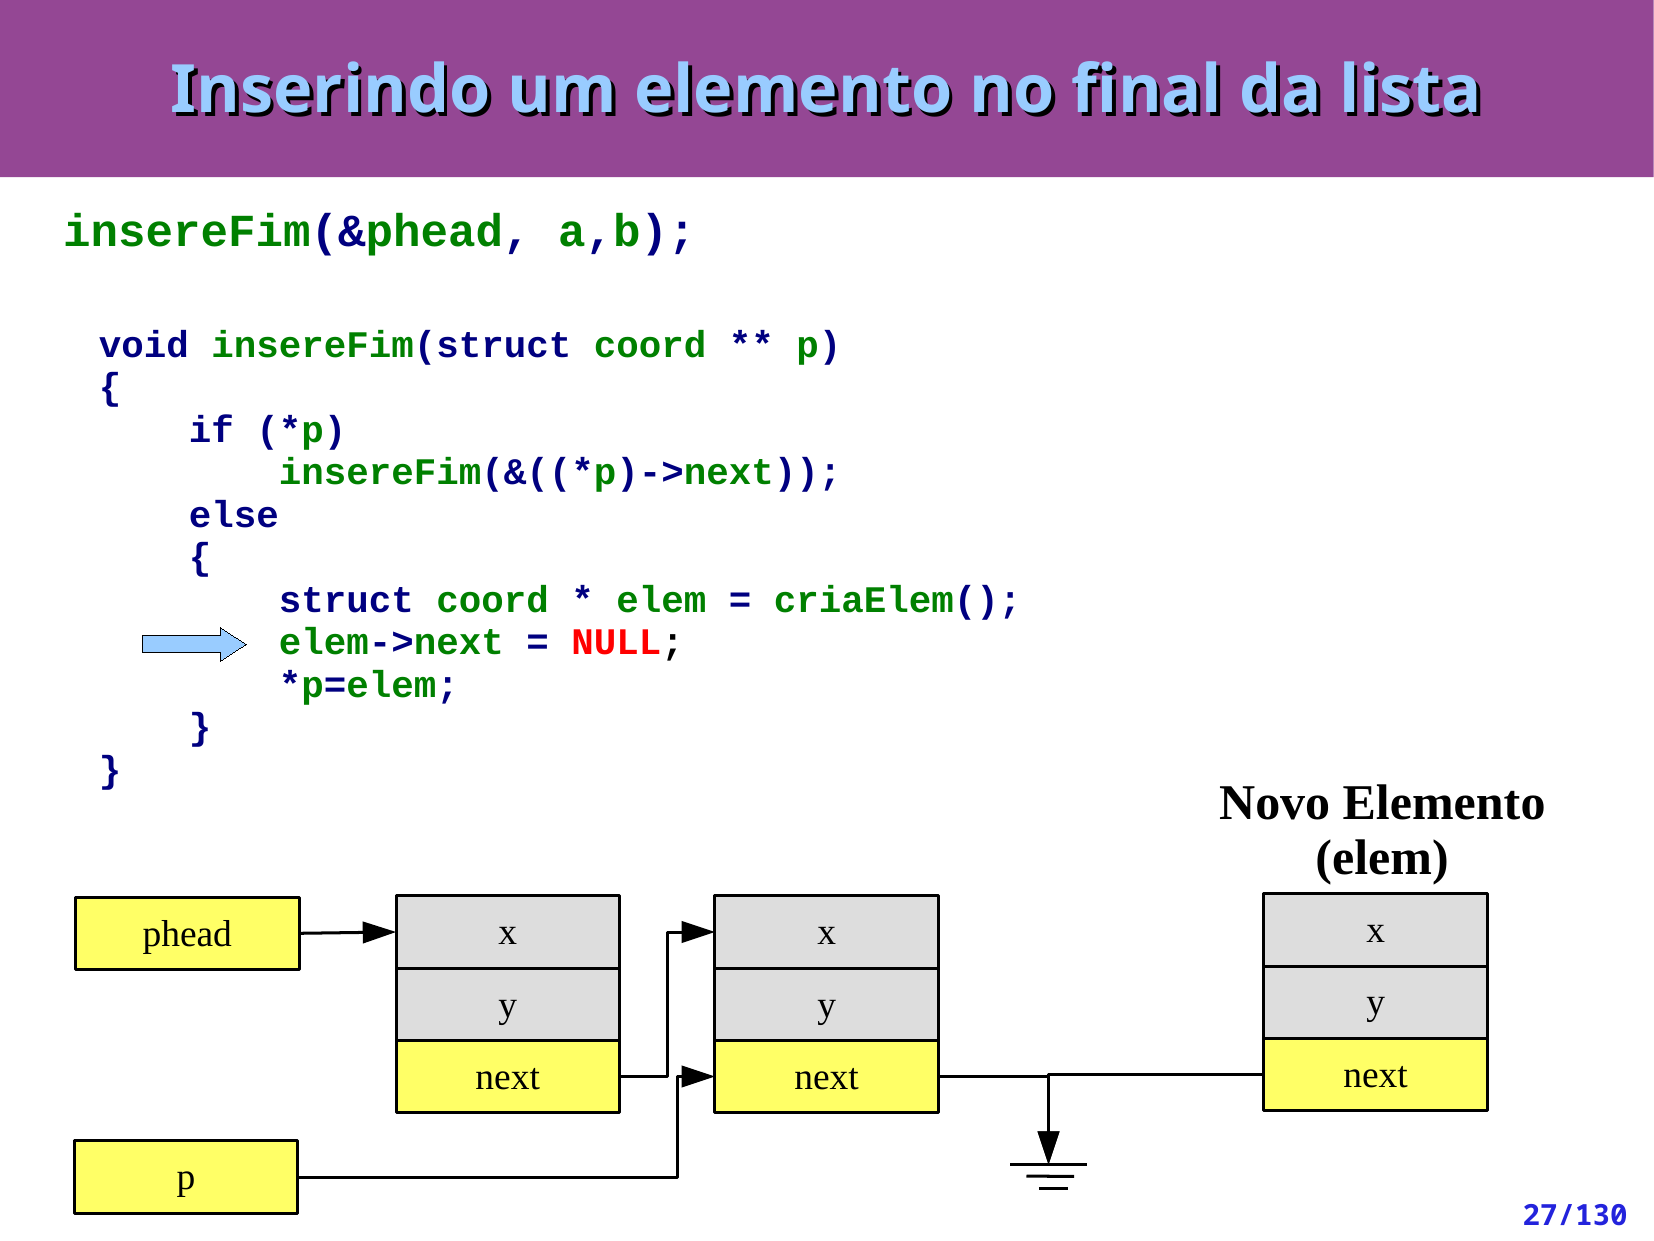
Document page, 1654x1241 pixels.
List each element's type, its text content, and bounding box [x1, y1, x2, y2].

text_box void insereFim(struct coord ** p) { if (*p) insereFim(&((*p)->next)); else { struct coord * elem = criaElem(); elem->next = NULL; *p=elem; } } [84, 318, 1640, 1103]
text_box next [1263, 1103, 1488, 1111]
text_box insereFim(&phead, a,b); [48, 200, 1654, 704]
text_box next [396, 1103, 620, 1113]
text_box next [714, 1103, 939, 1113]
text_box phead [75, 897, 84, 970]
title Inserindo um elemento no final da lista [82, 0, 1571, 176]
text_box p [74, 1140, 298, 1214]
